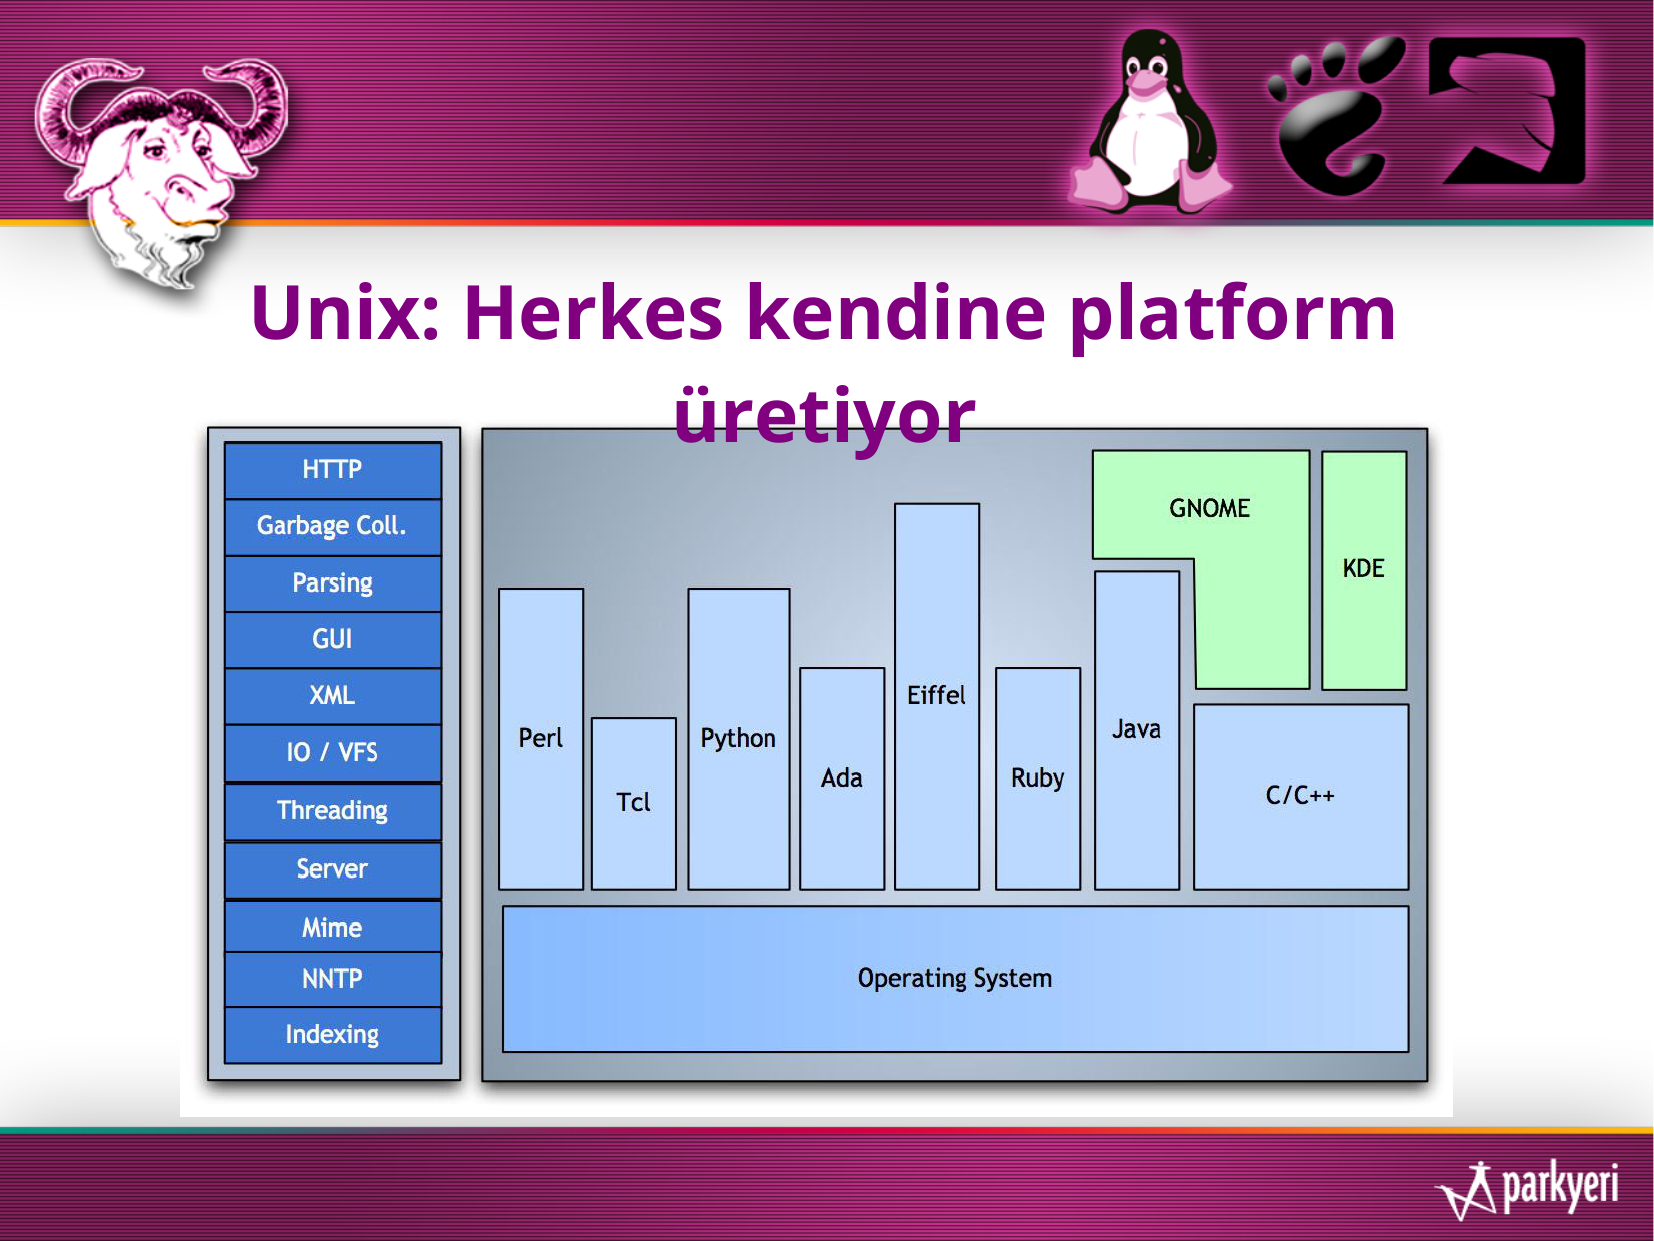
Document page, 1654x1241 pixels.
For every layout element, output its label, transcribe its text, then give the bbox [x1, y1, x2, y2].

picture [0, 0, 1654, 1241]
title Unix: Herkes kendine platform üretiyor [118, 295, 1531, 429]
